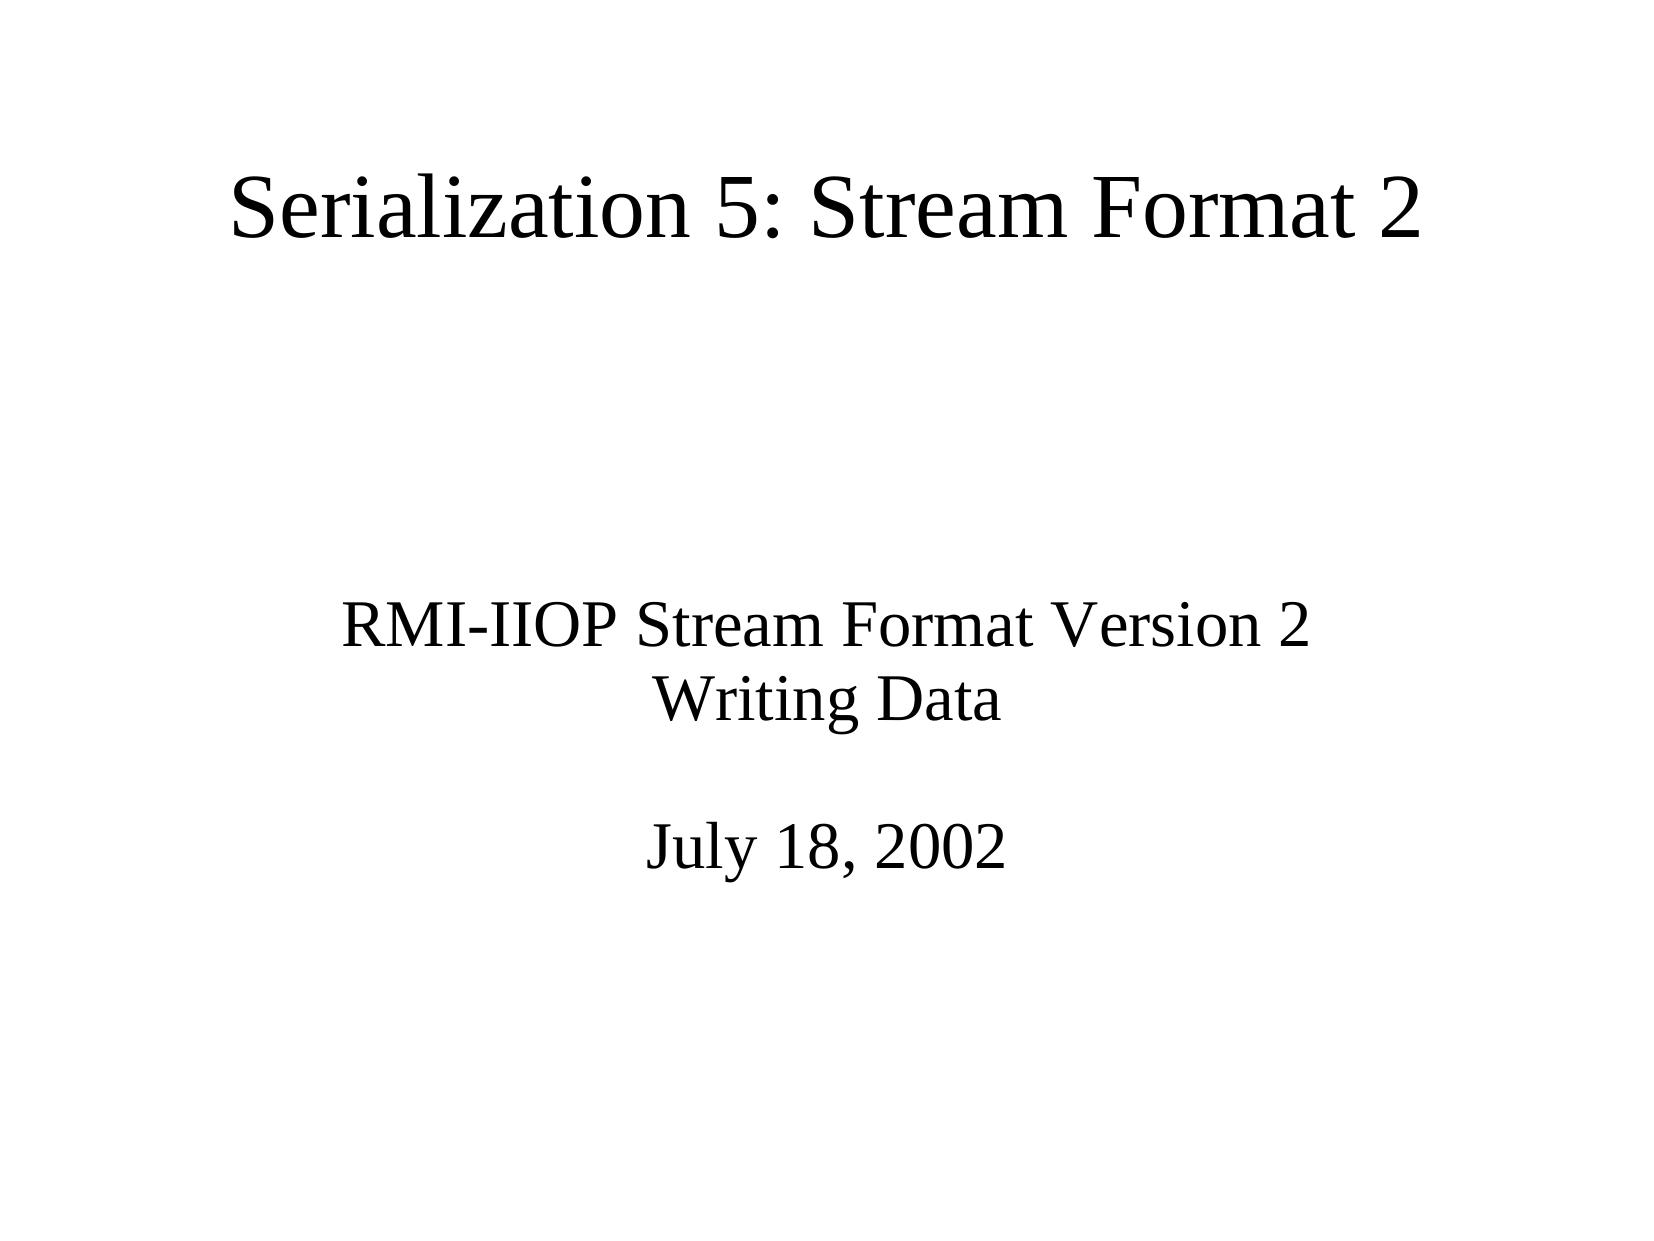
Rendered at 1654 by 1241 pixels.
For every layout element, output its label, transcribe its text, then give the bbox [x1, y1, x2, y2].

title Serialization 5: Stream Format 2 [121, 102, 1534, 311]
subtitle RMI-IIOP Stream Format Version 2 Writing Data July 18, 2002 [121, 344, 1534, 1127]
